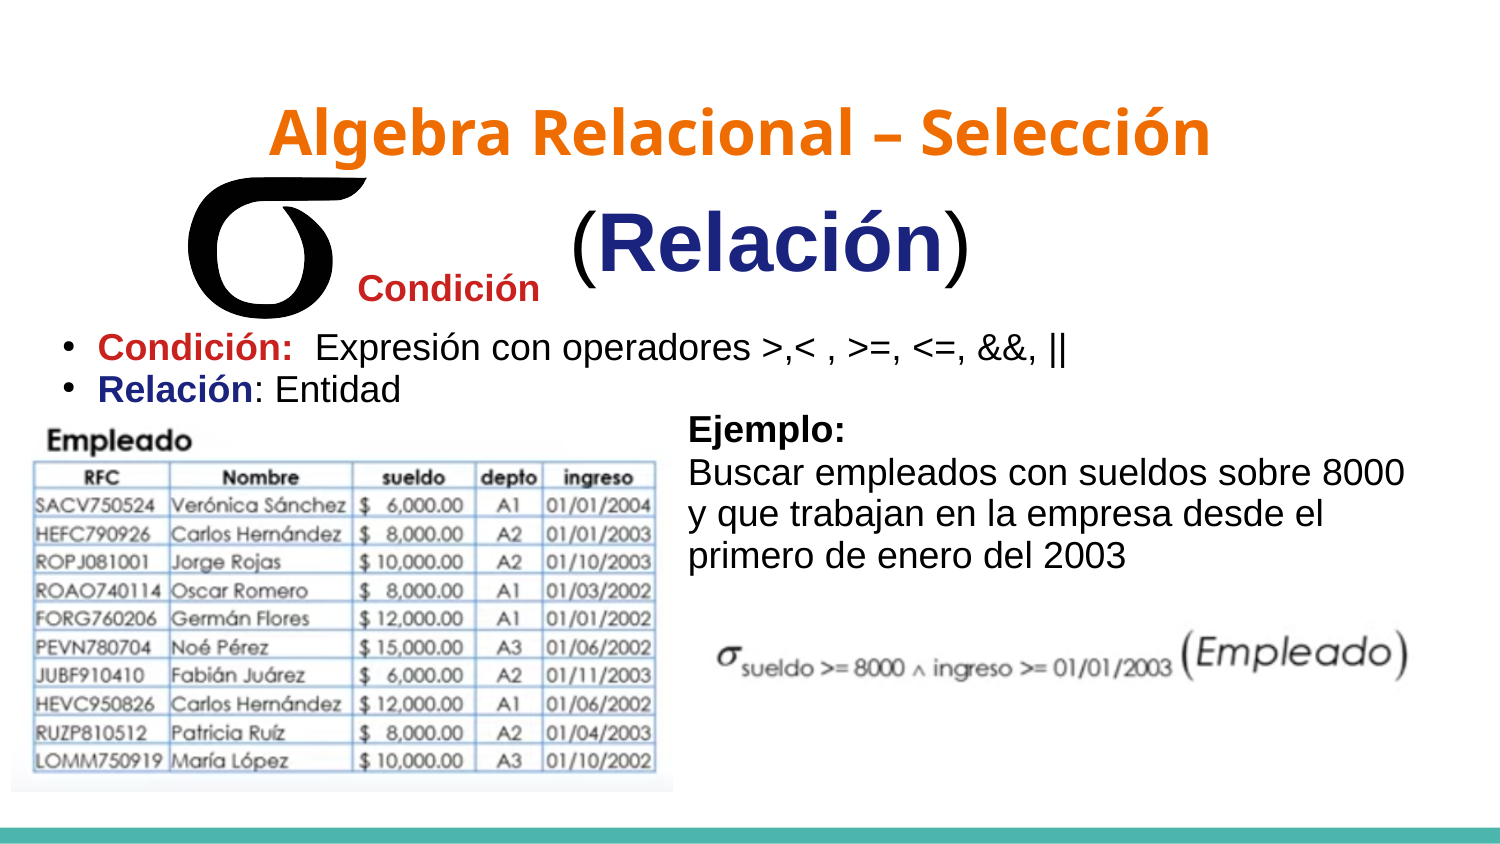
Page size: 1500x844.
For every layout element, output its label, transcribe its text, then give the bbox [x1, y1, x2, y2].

text_box (Relación) [555, 188, 993, 297]
text_box Condición: Expresión con operadores >,< , >=, <=, &&, || Relación: Entidad [47, 318, 1193, 418]
picture [691, 619, 1418, 697]
text_box Ejemplo: Buscar empleados con sueldos sobre 8000 y que trabajan en la empresa desde el primero de enero del 2003 [673, 401, 1441, 585]
picture [11, 422, 673, 792]
title Algebra Relacional – Selección [51, 72, 1449, 189]
picture [188, 177, 367, 318]
text_box Condición [342, 259, 567, 317]
